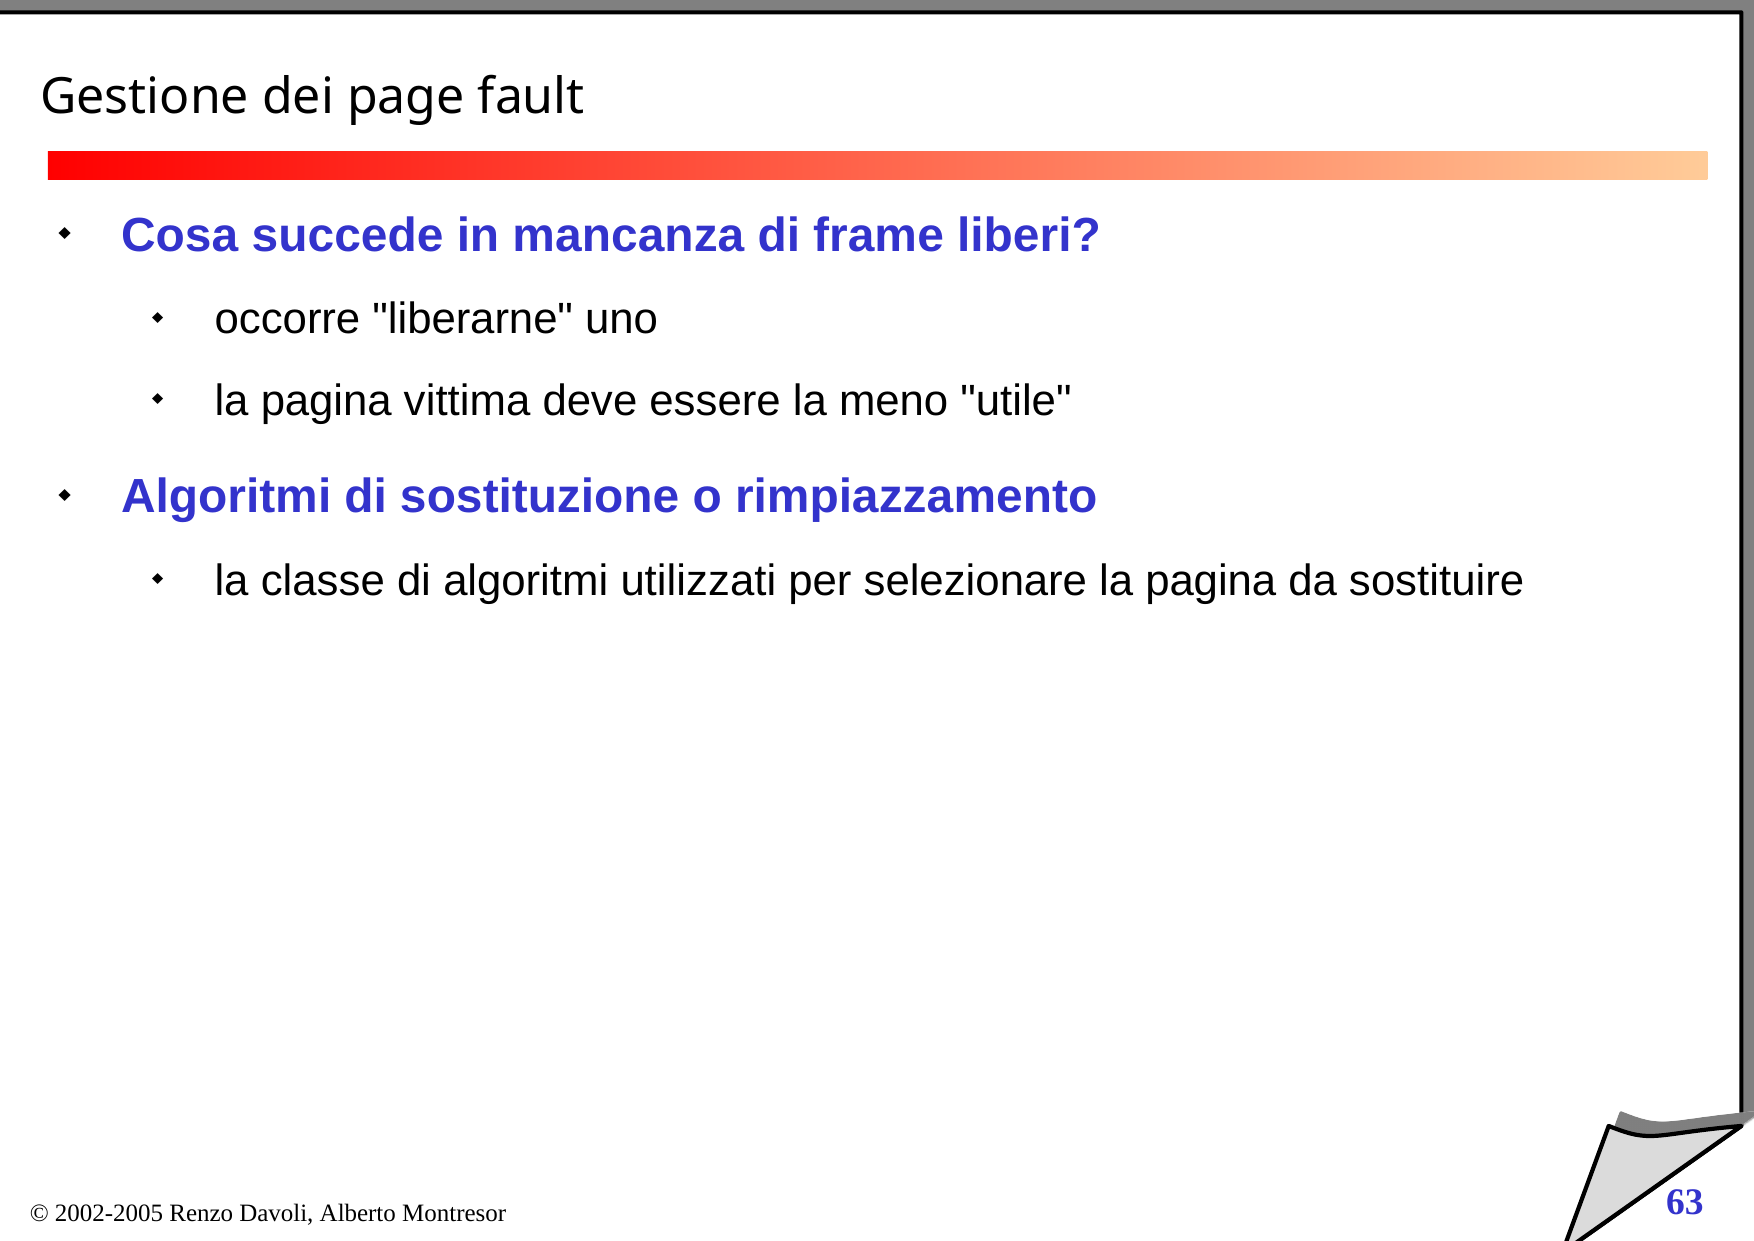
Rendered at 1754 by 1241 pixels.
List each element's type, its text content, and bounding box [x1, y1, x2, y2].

title Gestione dei page fault [40, 49, 1714, 144]
list Cosa succede in mancanza di frame liberi? occorre "liberarne" uno la pagina vittima deve essere la meno "utile" Algoritmi di sostituzione o rimpiazzamento la classe di algoritmi utilizzati per selezionare la pagina da sostituire [58, 206, 1696, 815]
